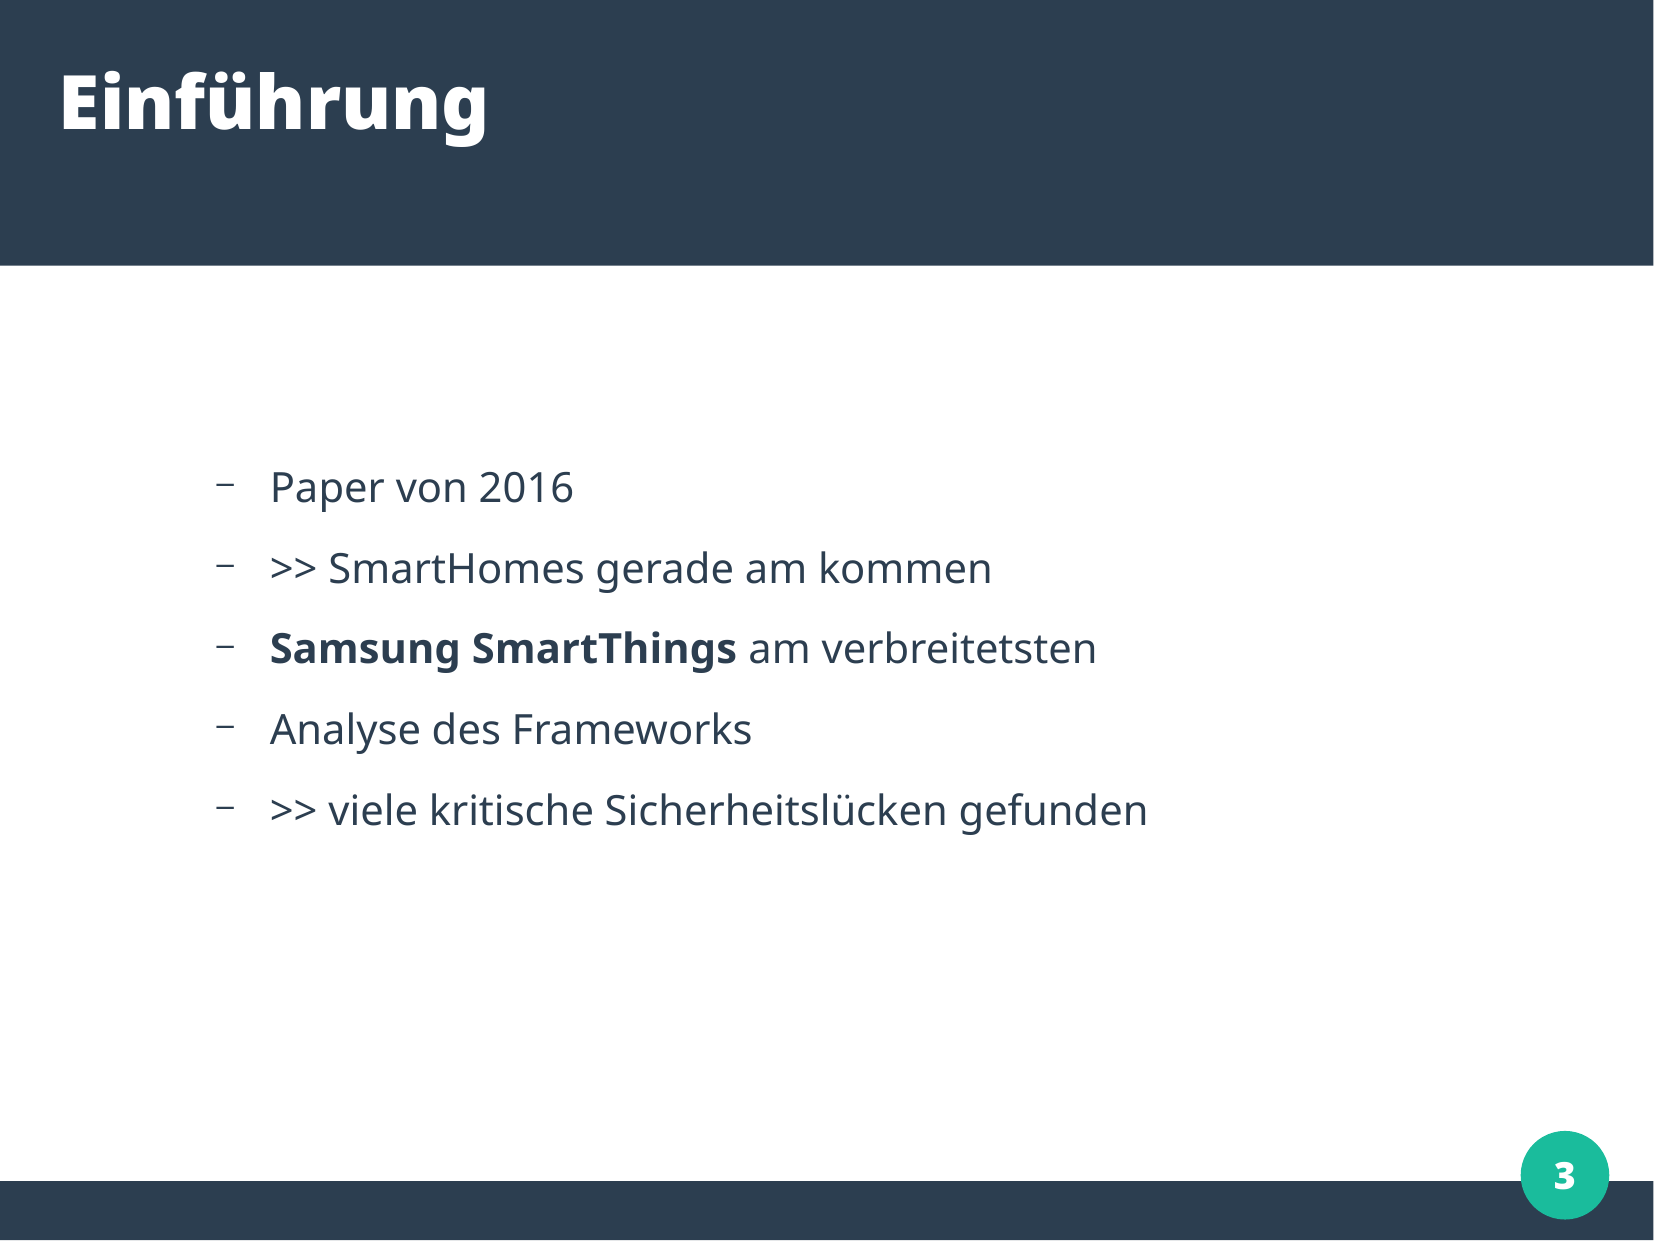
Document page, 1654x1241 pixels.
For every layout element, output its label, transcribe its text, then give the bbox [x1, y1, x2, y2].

title Einführung [59, 49, 1595, 255]
list Paper von 2016 >> SmartHomes gerade am kommen Samsung SmartThings am verbreitetsten Analyse des Frameworks >> viele kritische Sicherheitslücken gefunden [128, 371, 1477, 1027]
